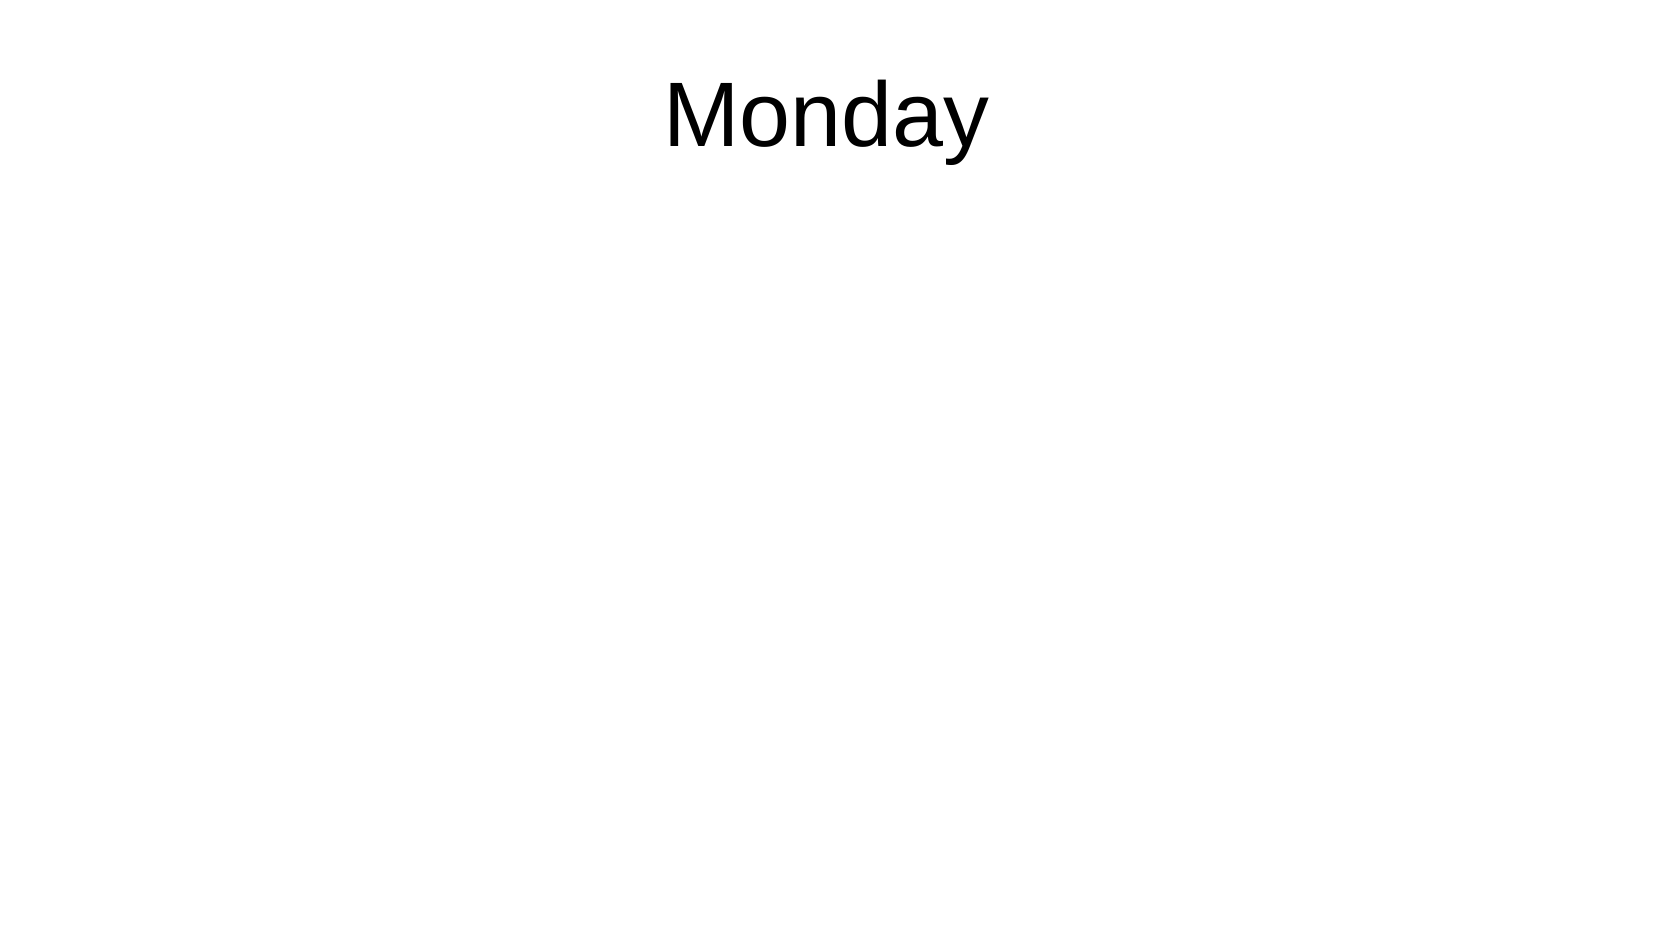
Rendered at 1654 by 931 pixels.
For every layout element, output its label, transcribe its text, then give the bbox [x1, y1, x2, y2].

title Monday [82, 37, 1571, 193]
